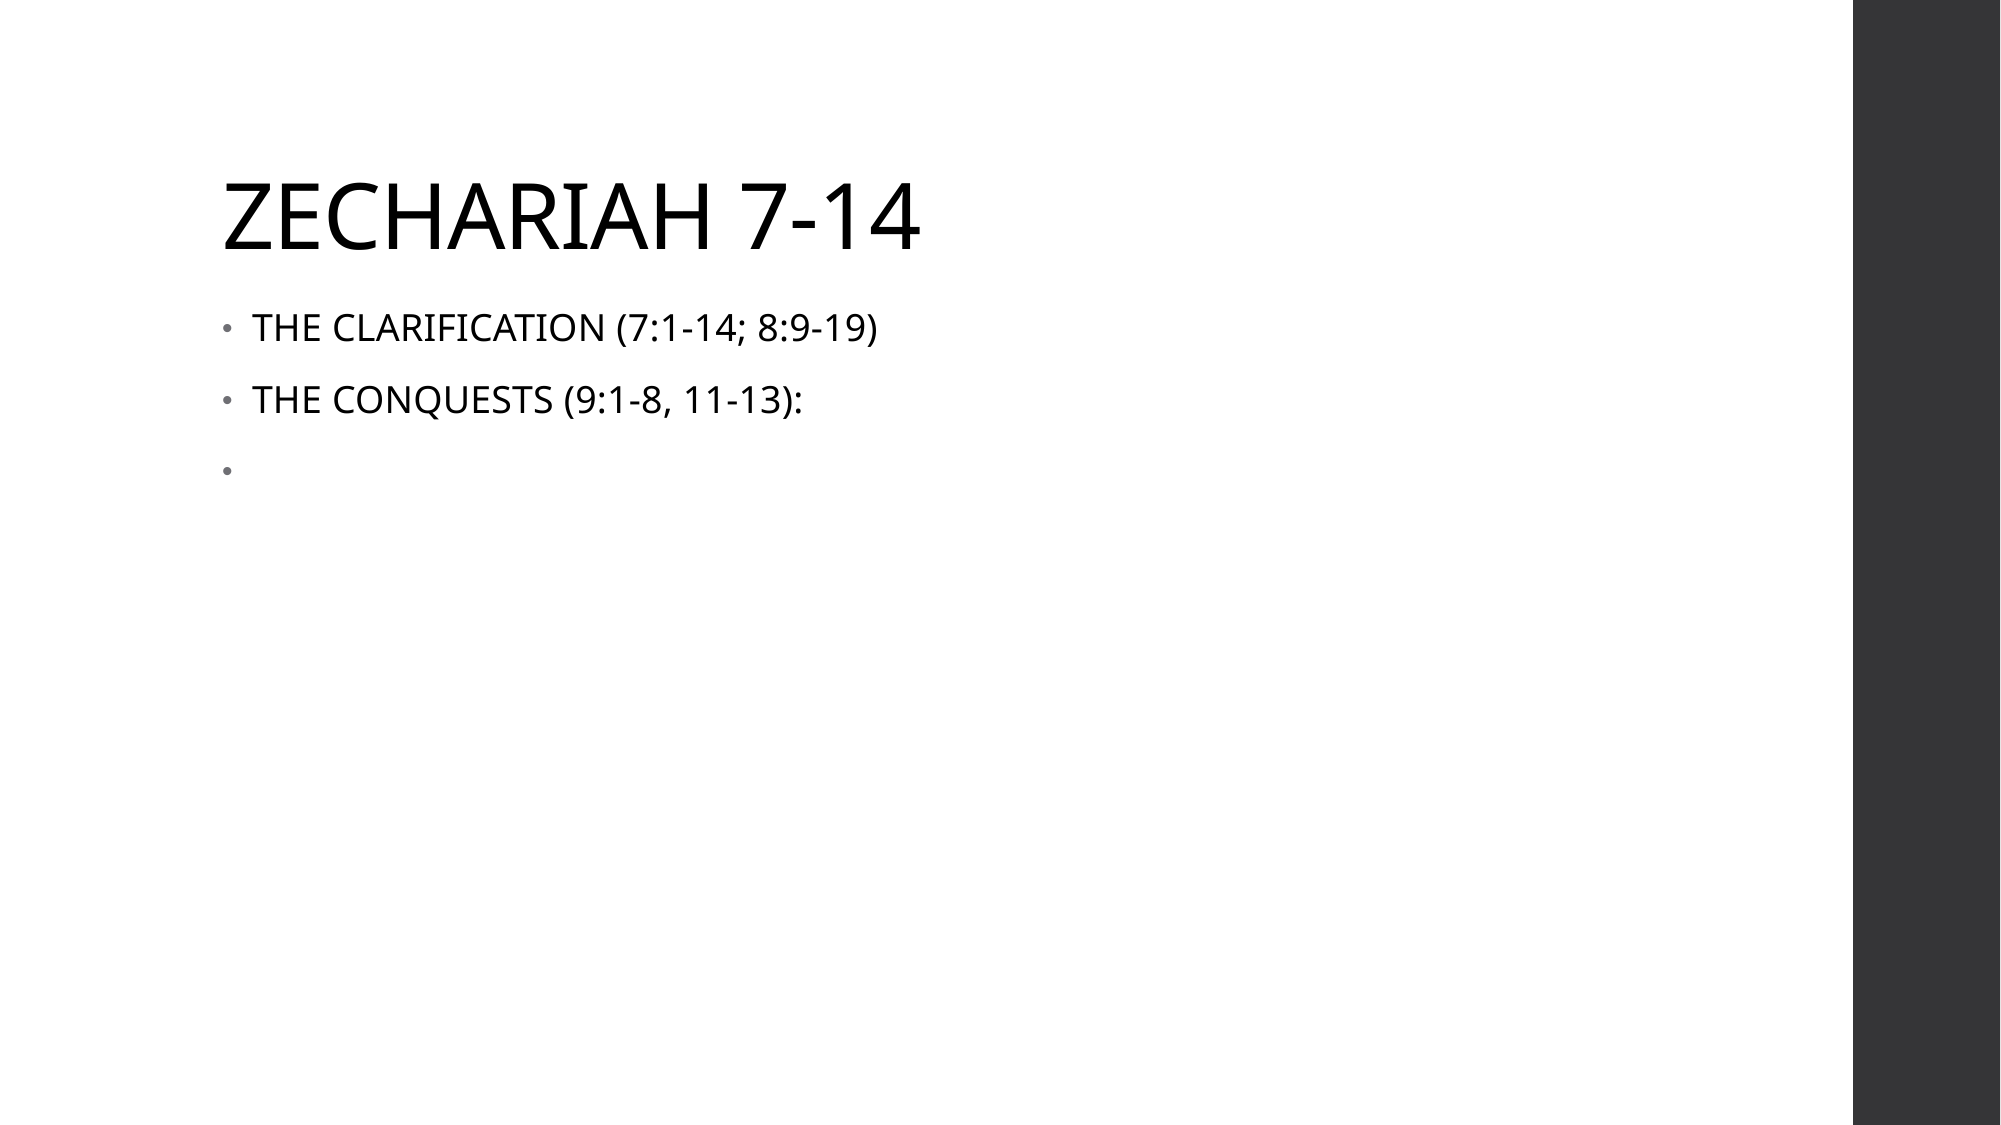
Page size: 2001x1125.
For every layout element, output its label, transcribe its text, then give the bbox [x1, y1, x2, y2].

title ZECHARIAH 7-14 [206, 60, 1797, 278]
list THE CLARIFICATION (7:1-14; 8:9-19) THE CONQUESTS (9:1-8, 11-13): [206, 299, 1617, 1014]
